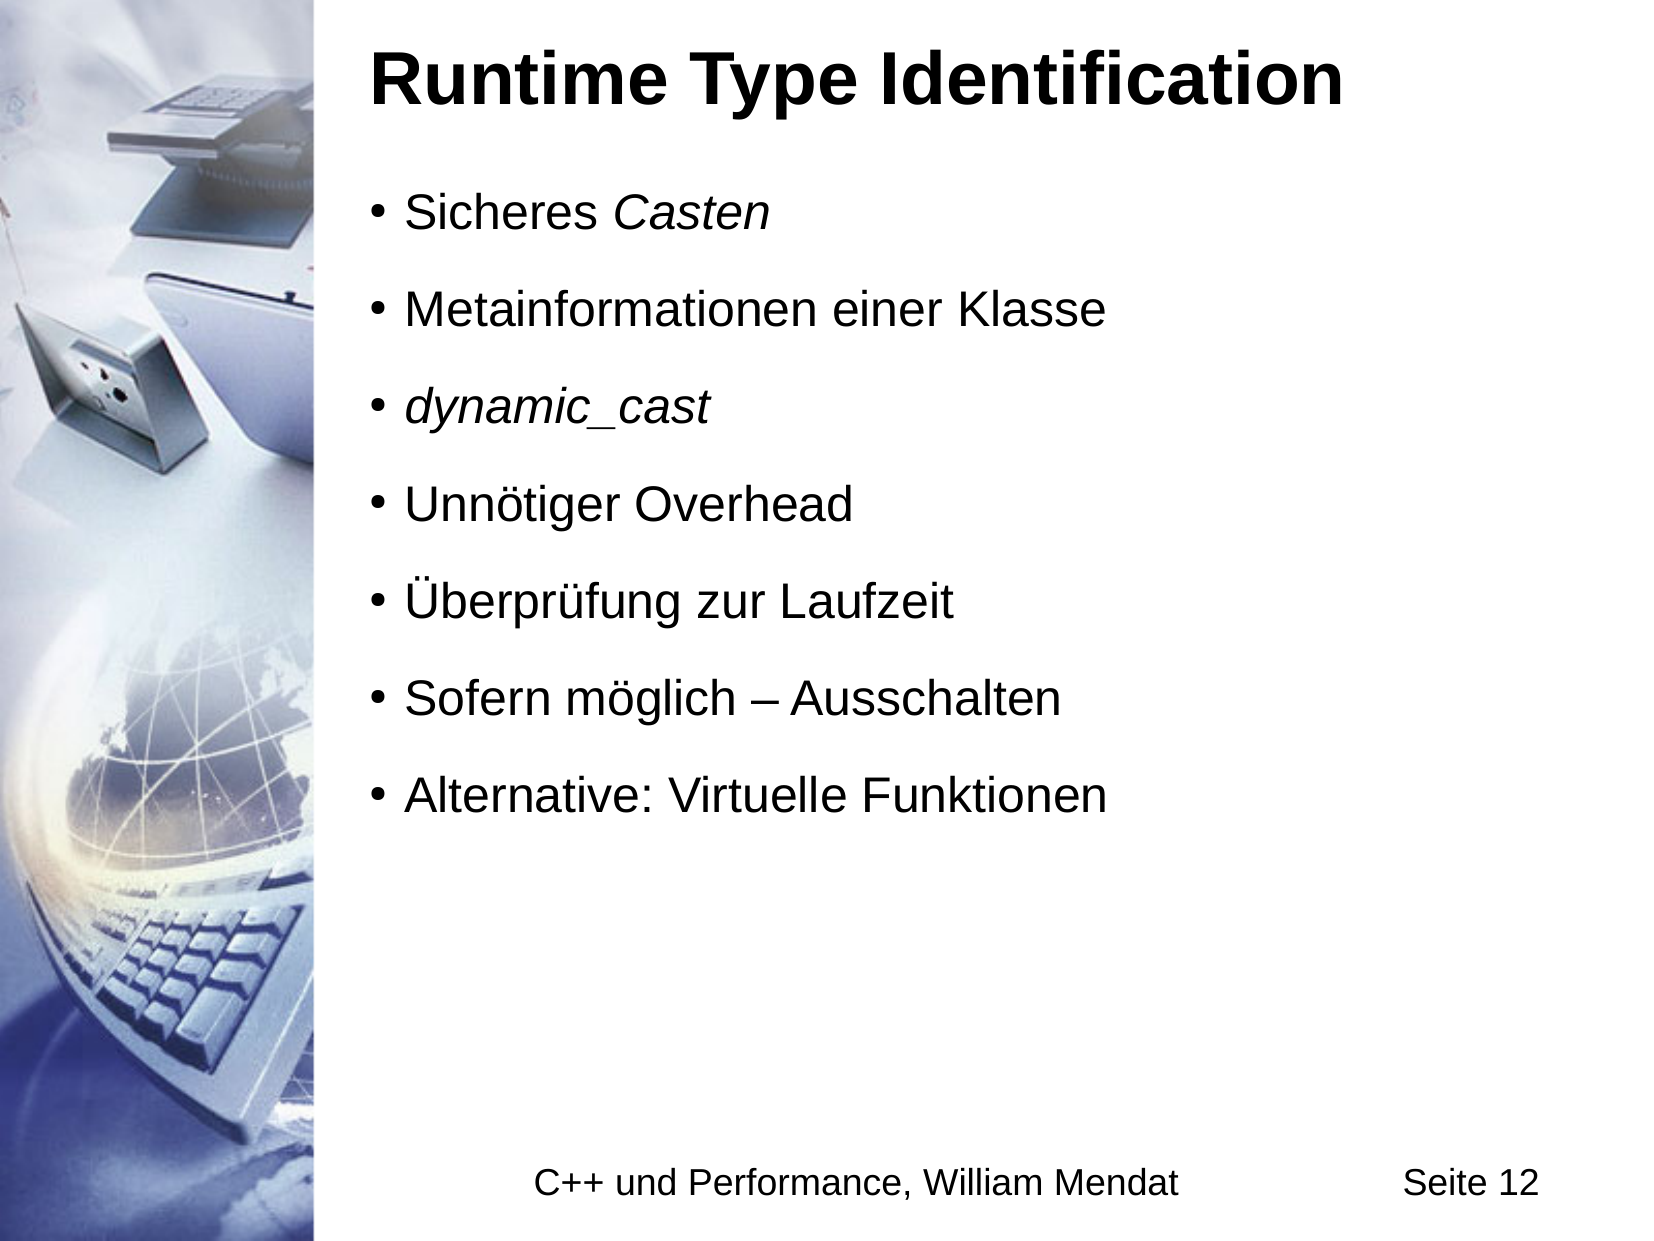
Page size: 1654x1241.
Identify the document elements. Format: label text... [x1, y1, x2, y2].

text_box C++ und Performance, William Mendat [354, 1153, 1359, 1241]
picture [0, 0, 1654, 1241]
text_box Runtime Type Identification [354, 29, 1625, 129]
text_box Seite 12 [1387, 1153, 1625, 1211]
text_box Sicheres Casten Metainformationen einer Klasse dynamic_cast Unnötiger Overhead Überprüfung zur Laufzeit Sofern möglich – Ausschalten Alternative: Virtuelle Funktionen [354, 177, 1536, 831]
